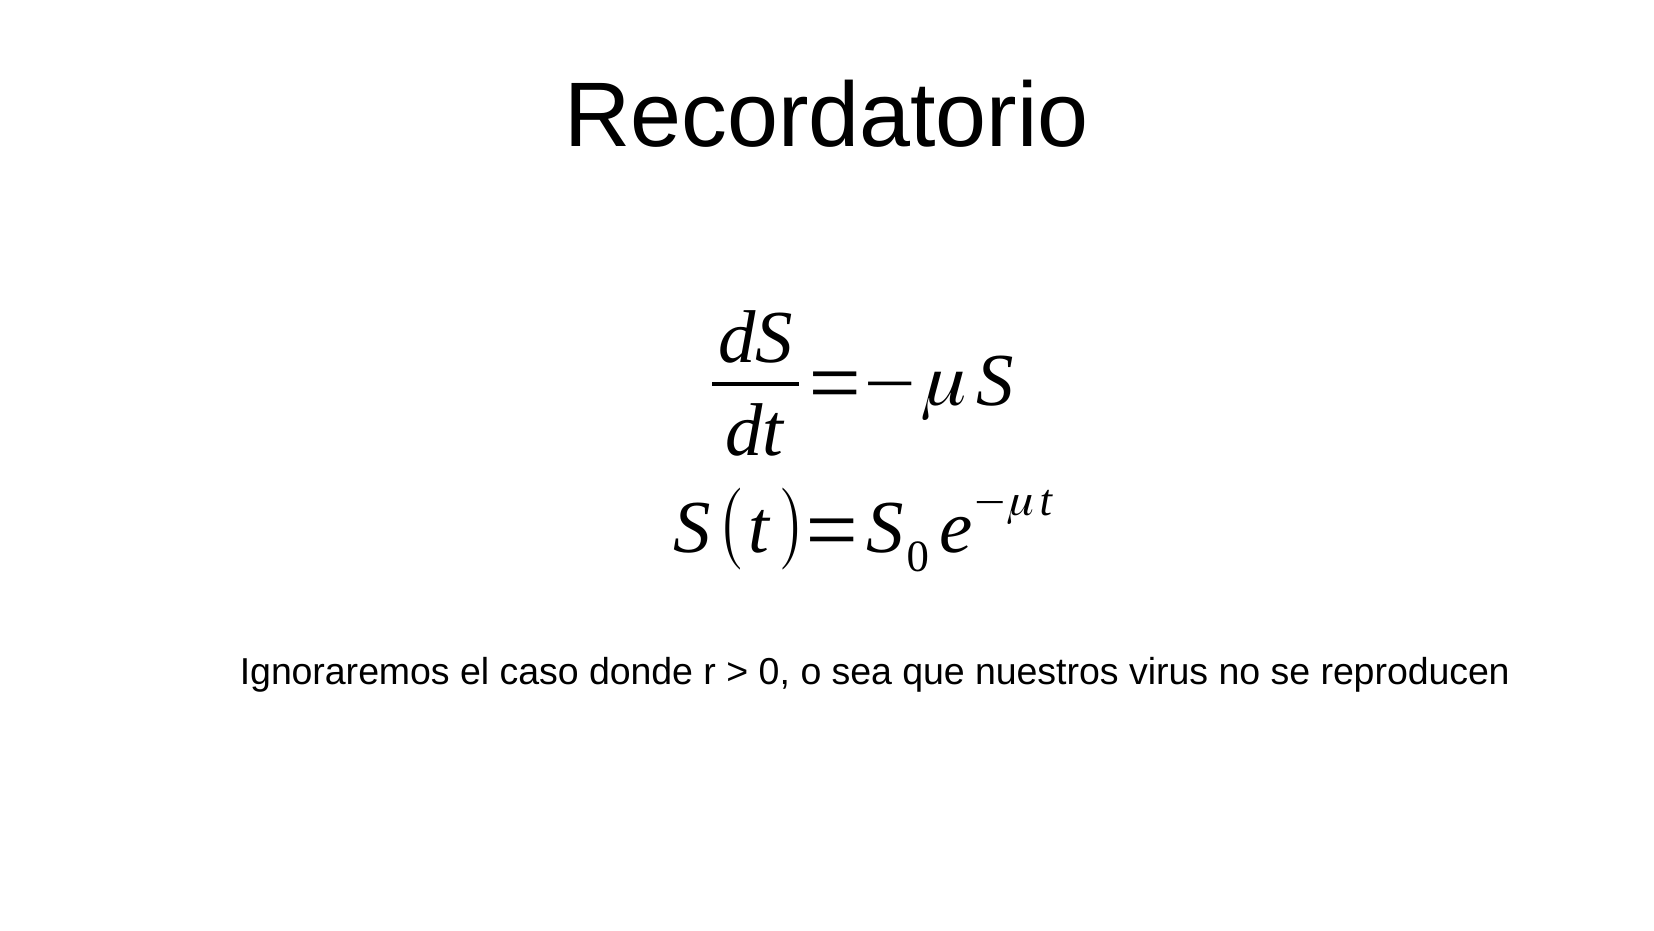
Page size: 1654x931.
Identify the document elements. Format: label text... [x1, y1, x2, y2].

text_box Ignoraremos el caso donde r > 0, o sea que nuestros virus no se reproducen [225, 643, 1525, 701]
title Recordatorio [82, 37, 1571, 193]
chart [665, 295, 1061, 581]
